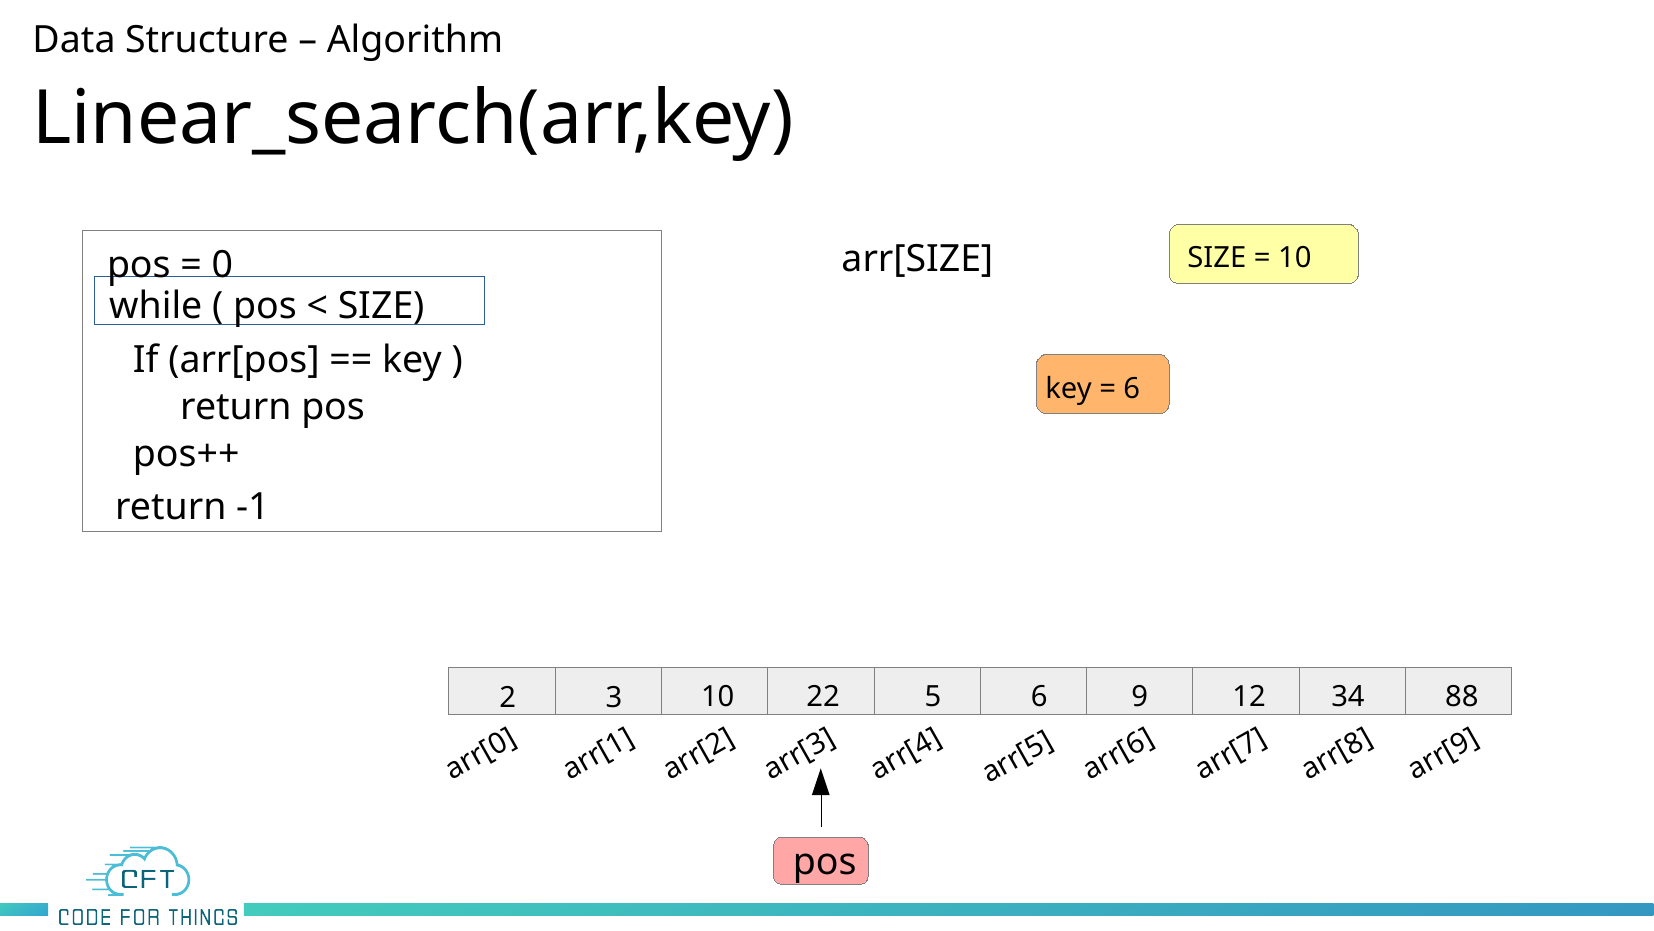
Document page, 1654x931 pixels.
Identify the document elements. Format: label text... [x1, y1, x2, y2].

text_box [1169, 224, 1359, 284]
text_box [1384, 667, 1430, 715]
text_box 34 [1316, 667, 1384, 717]
text_box while ( pos < SIZE) [94, 271, 485, 331]
text_box 22 [791, 667, 859, 717]
text_box [1285, 667, 1316, 715]
text_box arr[1] [537, 690, 674, 806]
text_box return pos [165, 372, 414, 432]
text_box [1039, 410, 1167, 414]
text_box [773, 837, 778, 884]
text_box pos [778, 827, 875, 886]
text_box [448, 667, 686, 715]
text_box If (arr[pos] == key ) [118, 324, 544, 384]
text_box [82, 289, 165, 532]
text_box 12 [1217, 667, 1285, 717]
text_box key = 6 [1030, 360, 1176, 410]
text_box [1498, 667, 1512, 715]
title Data Structure – Algorithm Linear_search(arr,key) [32, 12, 1184, 166]
text_box arr[2] [637, 697, 774, 806]
picture [59, 846, 237, 925]
text_box 9 [1116, 667, 1165, 717]
text_box pos = 0 [82, 230, 331, 289]
text_box arr[6] [1063, 690, 1199, 806]
text_box 5 [909, 667, 958, 717]
text_box pos++ [118, 419, 349, 479]
text_box arr[4] [848, 692, 987, 806]
text_box 6 [1016, 667, 1065, 717]
text_box arr[8] [1279, 690, 1414, 806]
text_box 10 [686, 667, 754, 717]
text_box arr[9] [1382, 697, 1524, 806]
text_box return -1 [100, 472, 331, 532]
text_box [1037, 354, 1169, 360]
text_box arr[0] [419, 692, 561, 806]
text_box 88 [1430, 667, 1498, 717]
text_box [1065, 667, 1116, 715]
text_box 2 [484, 669, 533, 719]
text_box [1165, 667, 1217, 715]
text_box [958, 667, 1016, 715]
text_box arr[7] [1172, 696, 1312, 806]
text_box [859, 667, 909, 715]
text_box [331, 230, 662, 532]
text_box arr[SIZE] [826, 224, 1040, 291]
text_box [754, 667, 791, 715]
text_box 3 [590, 669, 640, 719]
text_box arr[5] [957, 694, 1099, 810]
text_box SIZE = 10 [1172, 228, 1353, 278]
text_box arr[3] [738, 705, 880, 806]
